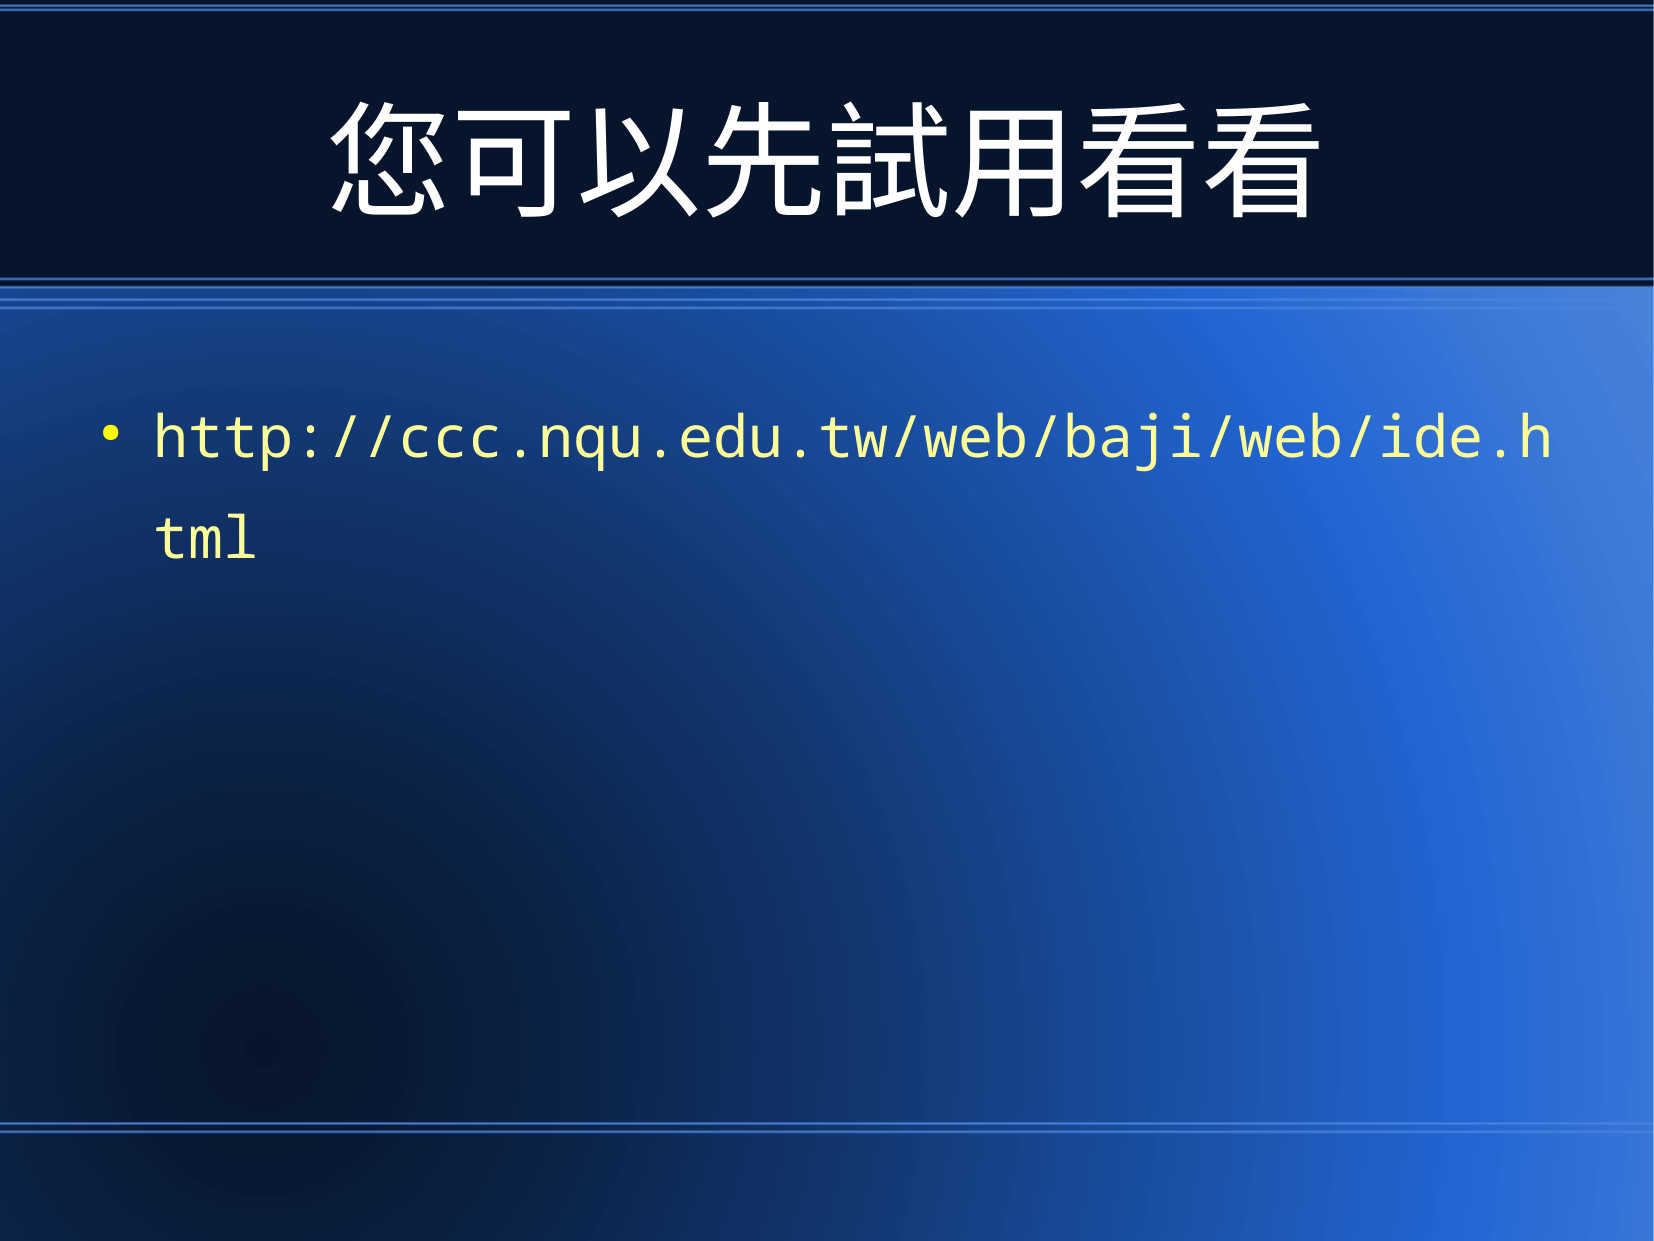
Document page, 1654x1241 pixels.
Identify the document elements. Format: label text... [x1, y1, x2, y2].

list http://ccc.nqu.edu.tw/web/baji/web/ide.html [82, 355, 1571, 1241]
title 您可以先試用看看 [82, 49, 1571, 257]
picture [0, 0, 1654, 1241]
